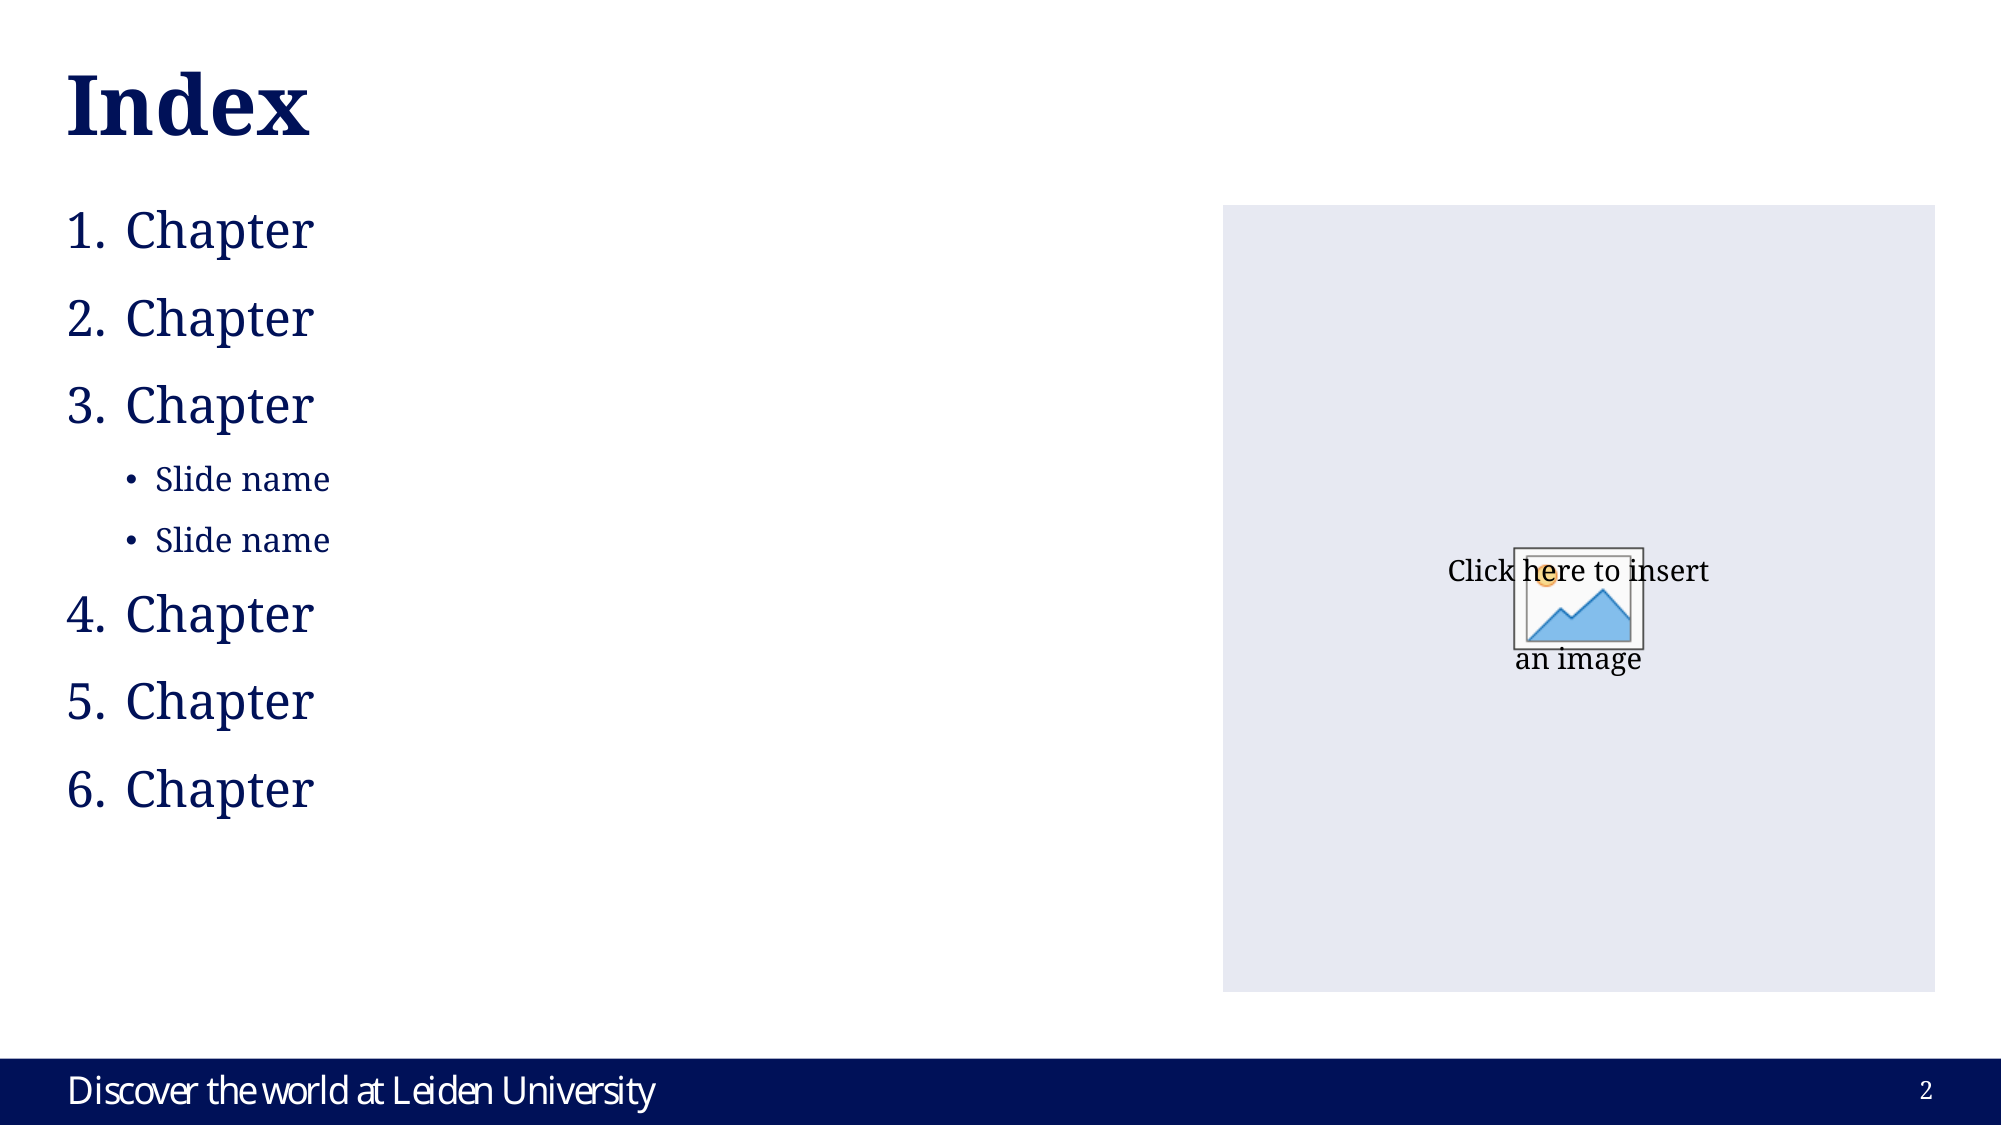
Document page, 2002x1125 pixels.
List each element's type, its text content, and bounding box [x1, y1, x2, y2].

list Chapter Chapter Chapter Slide name Slide name Chapter Chapter Chapter [66, 205, 1190, 993]
title Index [66, 66, 1935, 138]
slide_number <number> [1498, 1061, 1949, 1122]
picture [1222, 205, 1935, 993]
